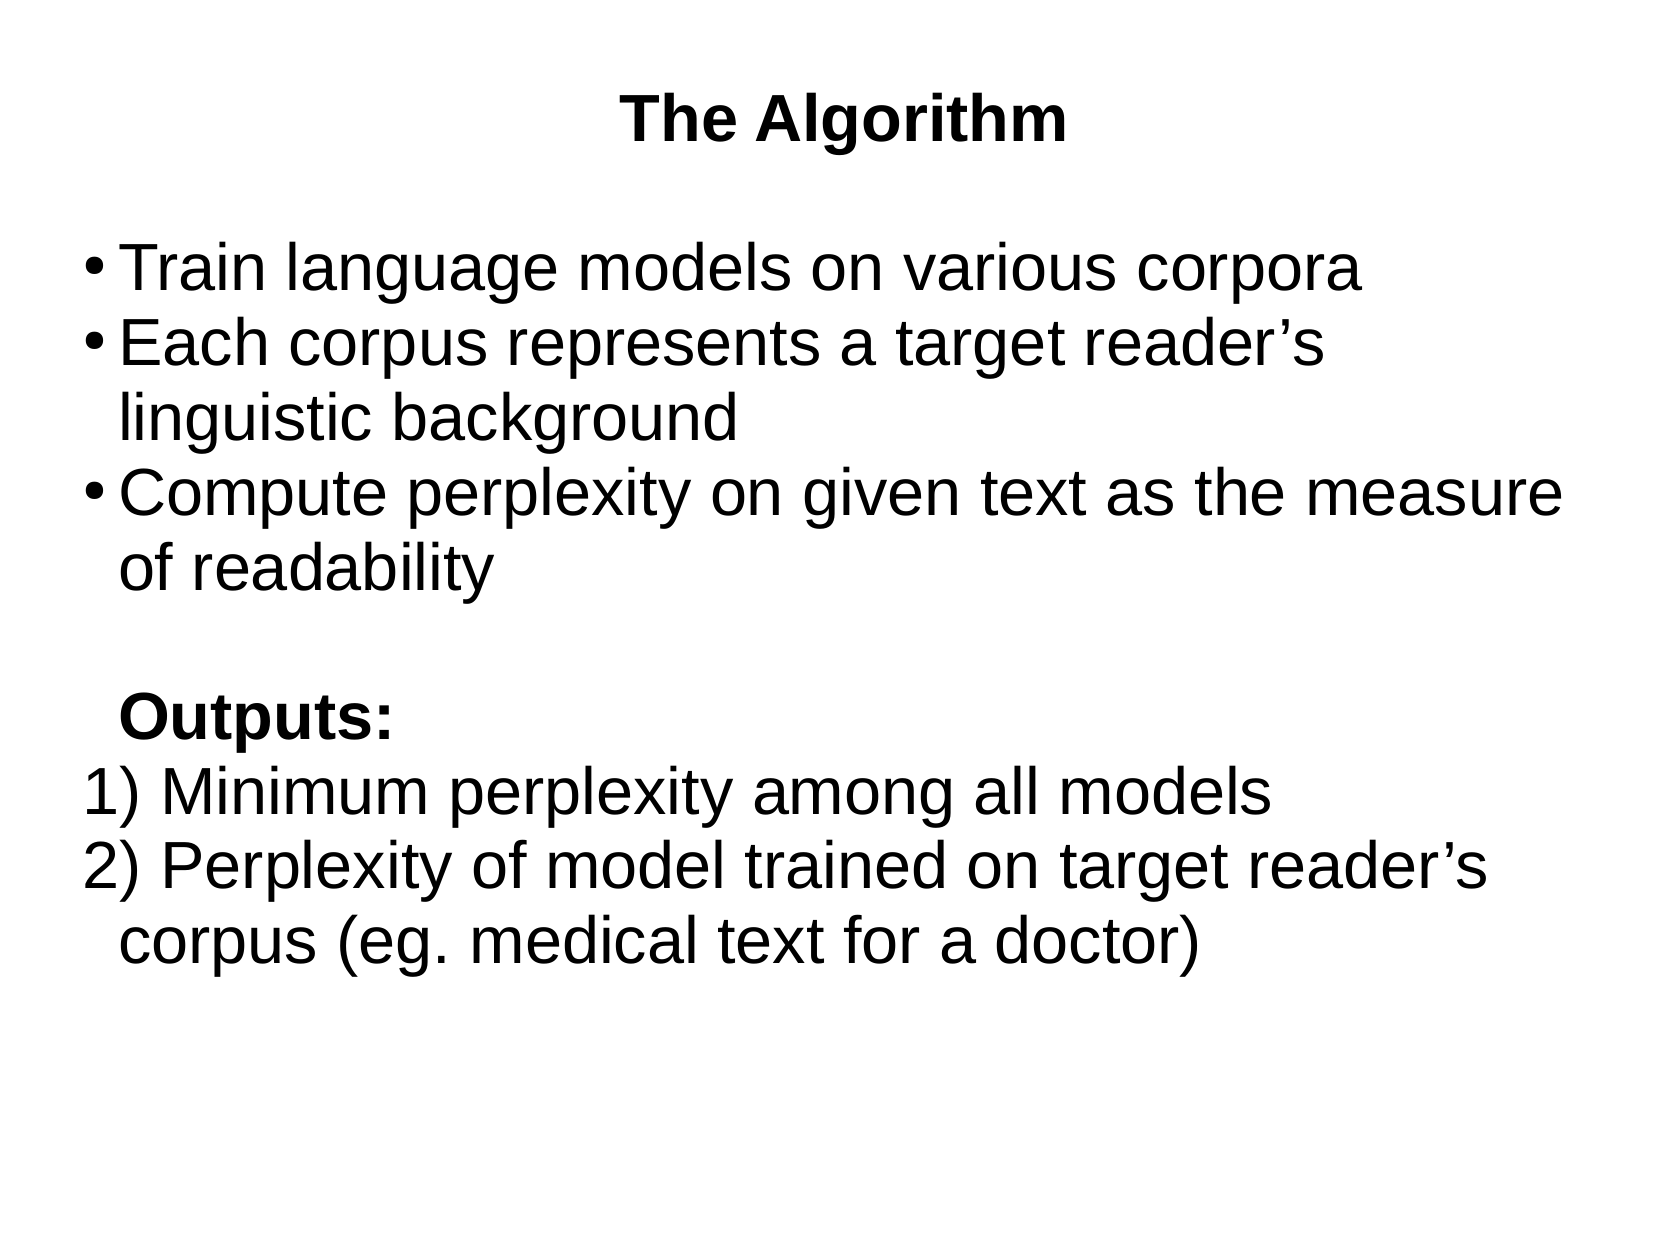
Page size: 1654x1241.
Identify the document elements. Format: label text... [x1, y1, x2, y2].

subtitle The Algorithm Train language models on various corpora Each corpus represents a target reader’s linguistic background Compute perplexity on given text as the measure of readability Outputs: Minimum perplexity among all models Perplexity of model trained on target reader’s corpus (eg. medical text for a doctor) [82, 49, 1571, 1010]
